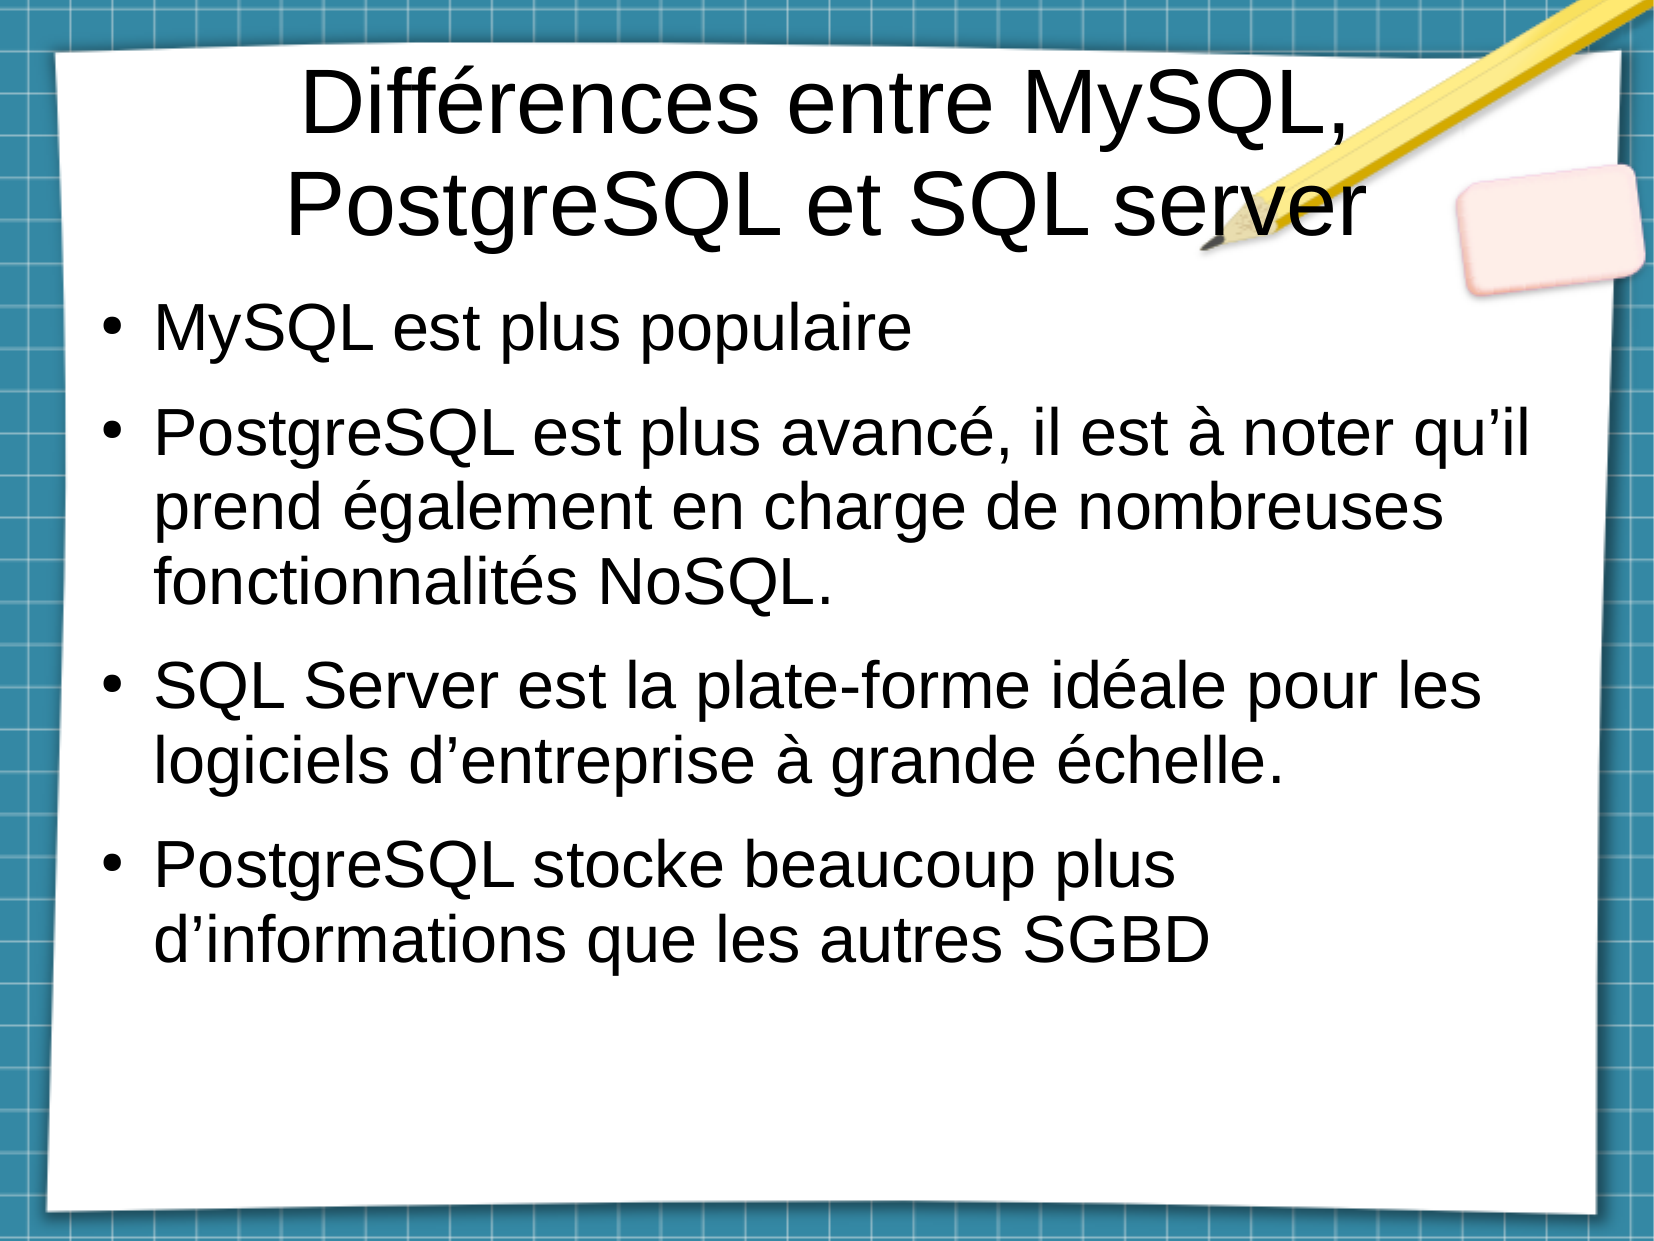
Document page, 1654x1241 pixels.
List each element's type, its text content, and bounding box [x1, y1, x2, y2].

list MySQL est plus populaire PostgreSQL est plus avancé, il est à noter qu’il prend également en charge de nombreuses fonctionnalités NoSQL. SQL Server est la plate-forme idéale pour les logiciels d’entreprise à grande échelle. PostgreSQL stocke beaucoup plus d’informations que les autres SGBD [82, 290, 1571, 1010]
title Différences entre MySQL, PostgreSQL et SQL server [82, 49, 1571, 257]
picture [0, 0, 1654, 1241]
